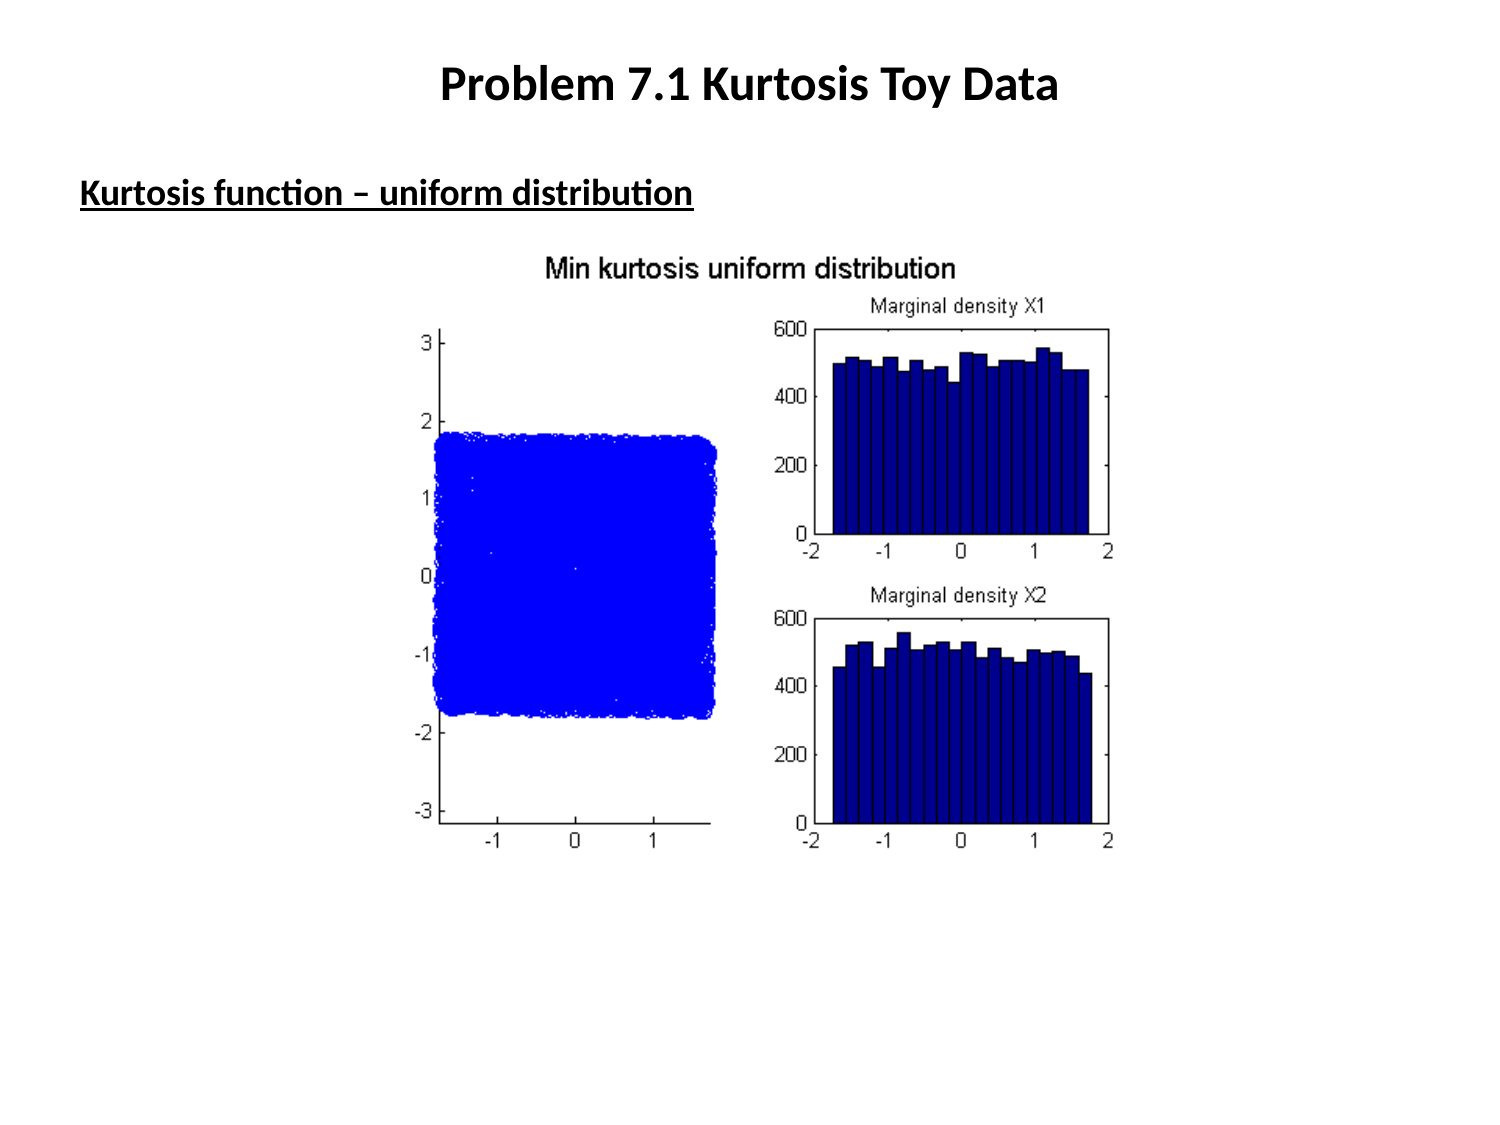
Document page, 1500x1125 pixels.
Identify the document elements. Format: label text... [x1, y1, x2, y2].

picture [314, 235, 1191, 892]
text_box Kurtosis function – uniform distribution [64, 160, 929, 221]
text_box Problem 7.1 Kurtosis Toy Data [0, 42, 1500, 118]
